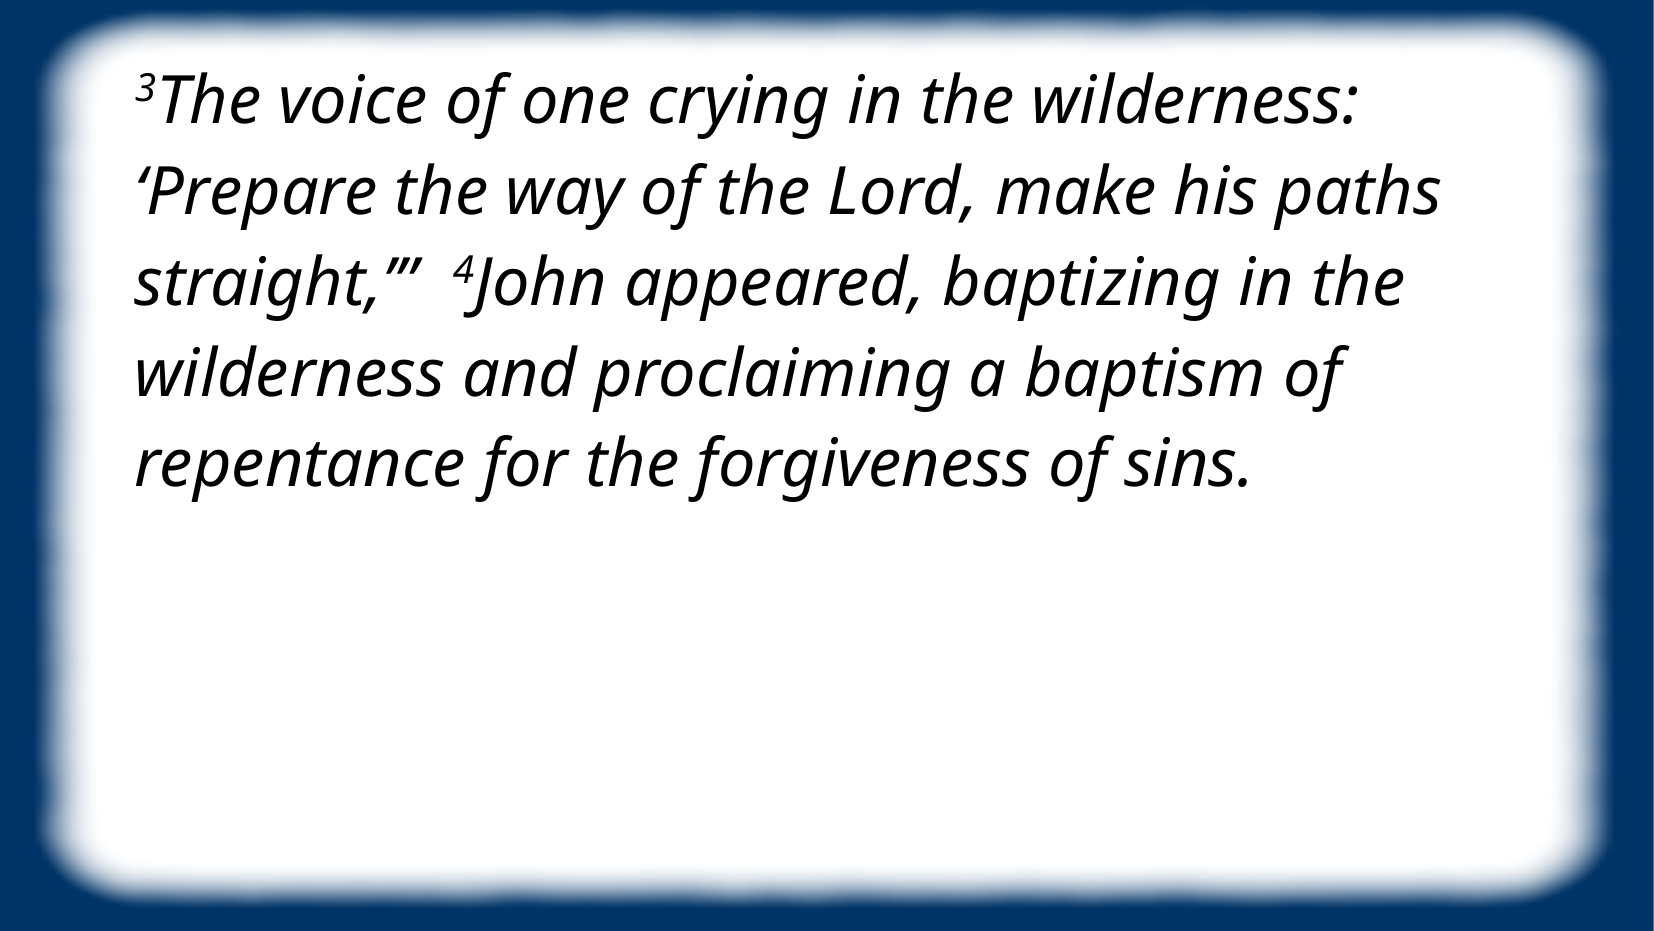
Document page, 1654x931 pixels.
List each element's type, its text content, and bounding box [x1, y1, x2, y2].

text_box 3The voice of one crying in the wilderness: ‘Prepare the way of the Lord, make his paths straight,’” 4John appeared, baptizing in the wilderness and proclaiming a baptism of repentance for the forgiveness of sins. [120, 45, 1546, 511]
picture [0, 0, 1654, 931]
